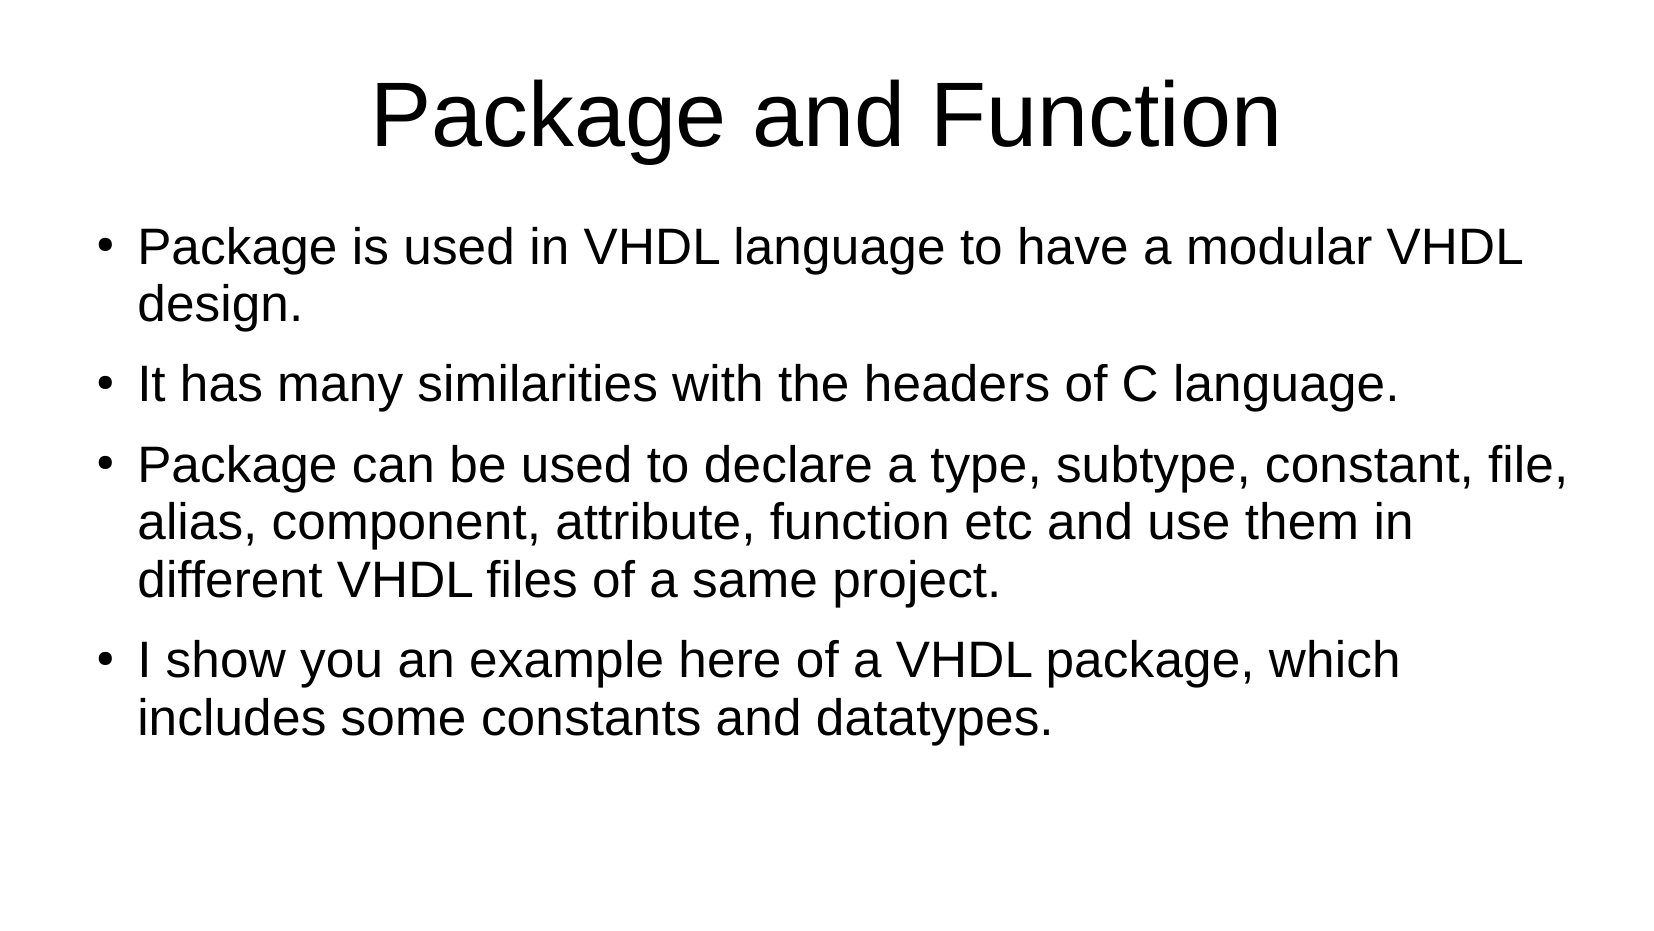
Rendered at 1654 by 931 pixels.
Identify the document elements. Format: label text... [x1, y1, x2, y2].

list Package is used in VHDL language to have a modular VHDL design. It has many similarities with the headers of C language. Package can be used to declare a type, subtype, constant, file, alias, component, attribute, function etc and use them in different VHDL files of a same project. I show you an example here of a VHDL package, which includes some constants and datatypes. [82, 217, 1571, 758]
title Package and Function [82, 37, 1571, 193]
